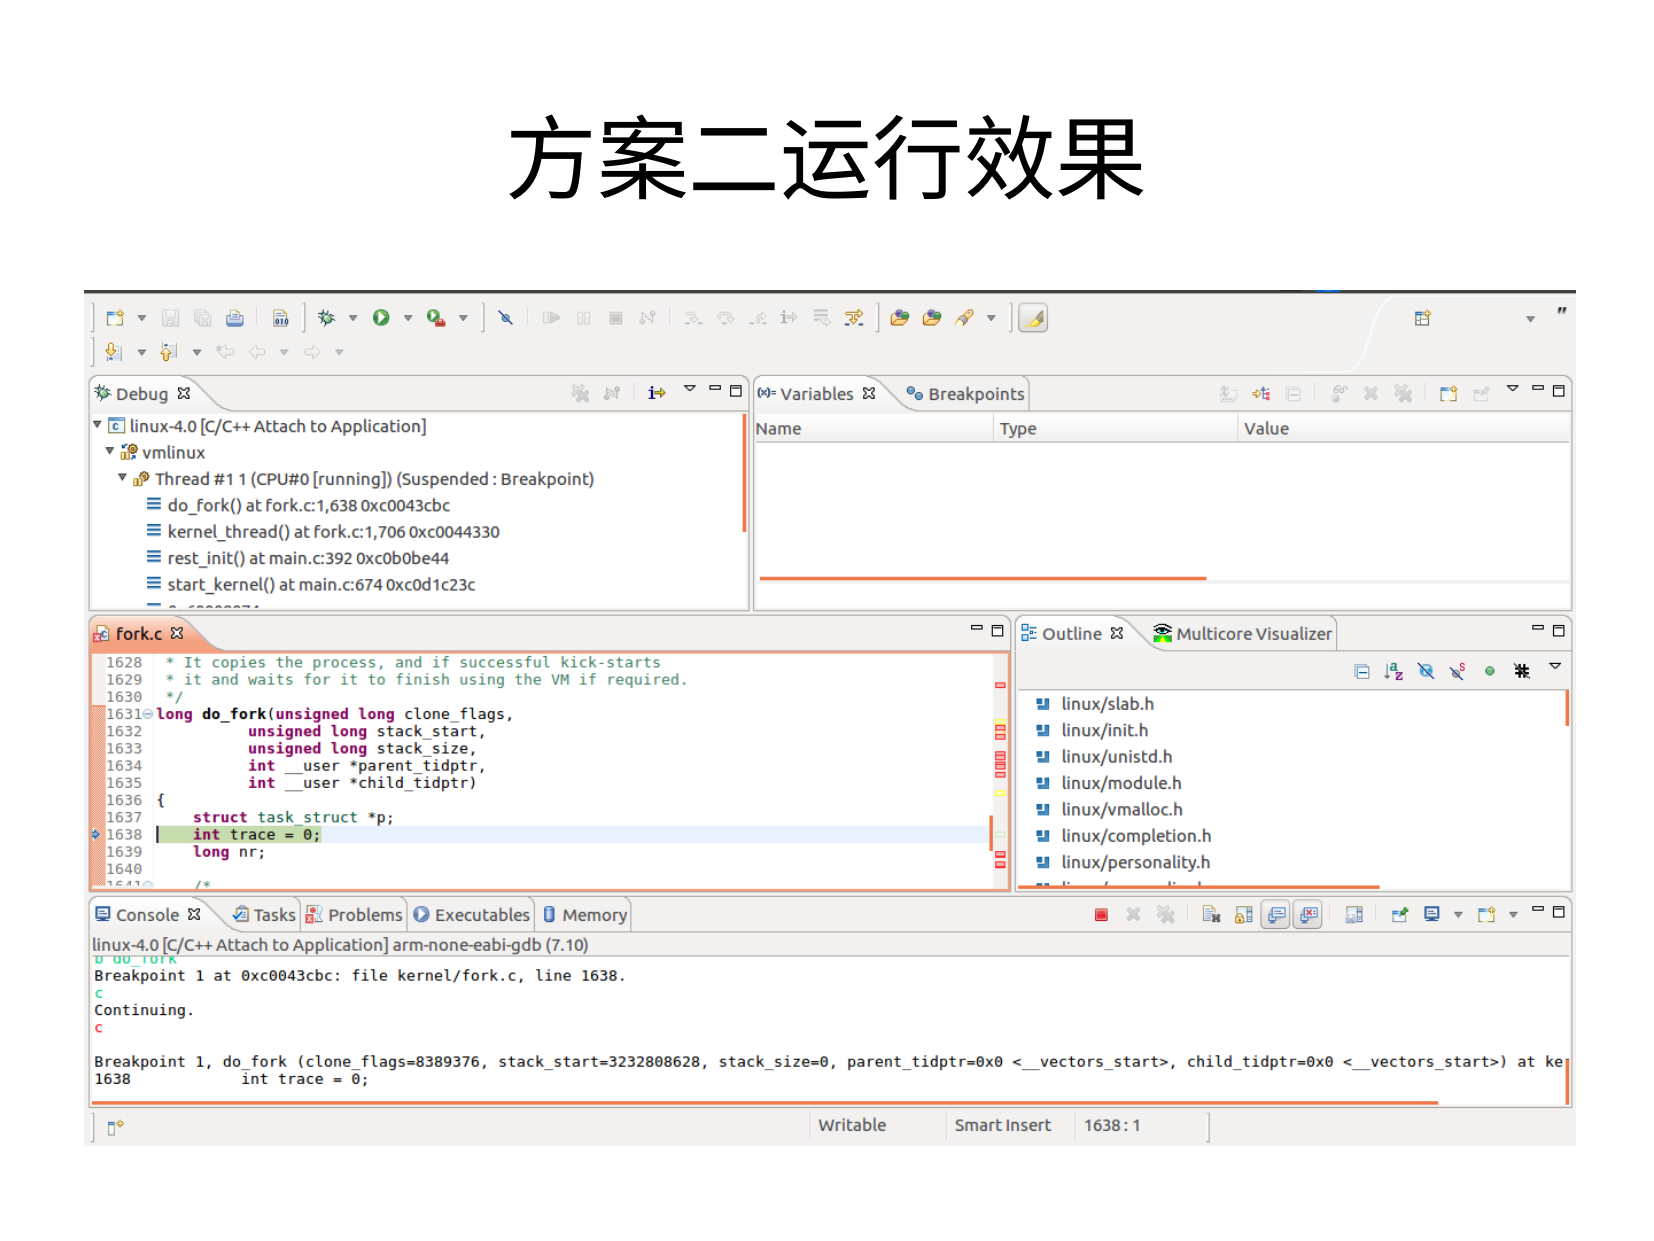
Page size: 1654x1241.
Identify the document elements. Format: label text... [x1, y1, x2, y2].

title 方案二运行效果 [82, 49, 1571, 257]
picture [84, 290, 1576, 1146]
